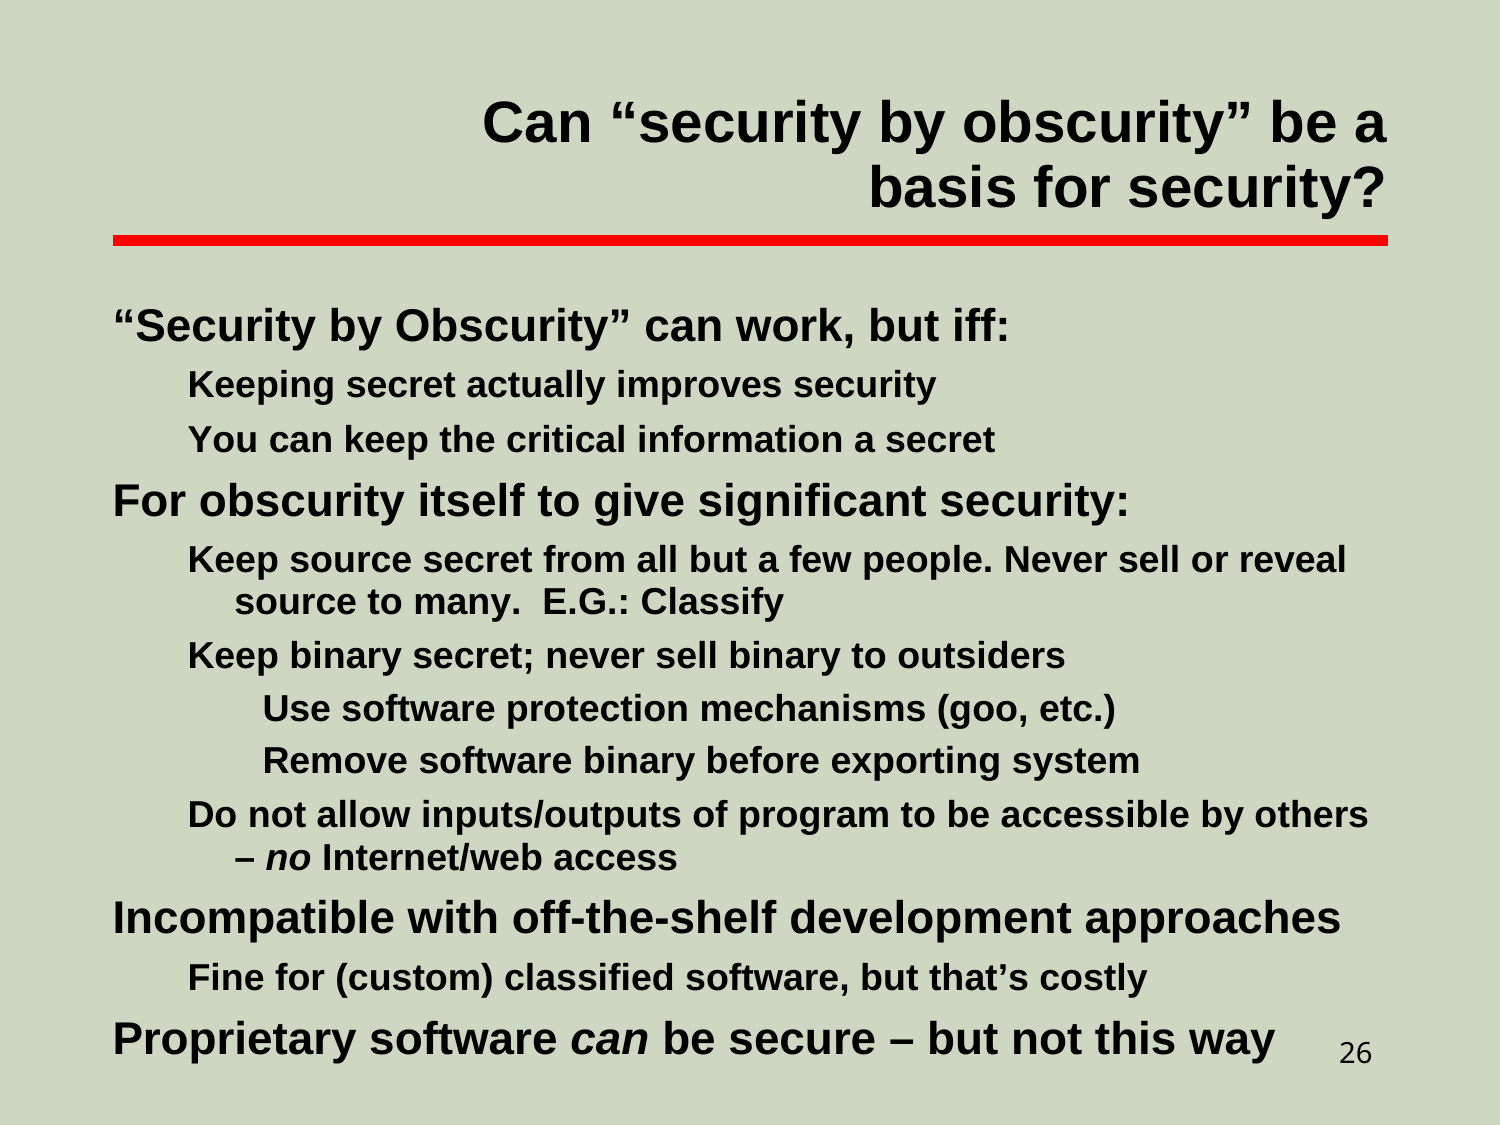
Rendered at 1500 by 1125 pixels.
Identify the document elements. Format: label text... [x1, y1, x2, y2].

list “Security by Obscurity” can work, but iff: Keeping secret actually improves security You can keep the critical information a secret For obscurity itself to give significant security: Keep source secret from all but a few people. Never sell or reveal source to many. E.G.: Classify Keep binary secret; never sell binary to outsiders Use software protection mechanisms (goo, etc.) Remove software binary before exporting system Do not allow inputs/outputs of program to be accessible by others – no Internet/web access Incompatible with off-the-shelf development approaches Fine for (custom) classified software, but that’s costly Proprietary software can be secure – but not this way [112, 299, 1388, 1111]
title Can “security by obscurity” be a basis for security? [337, 85, 1388, 224]
